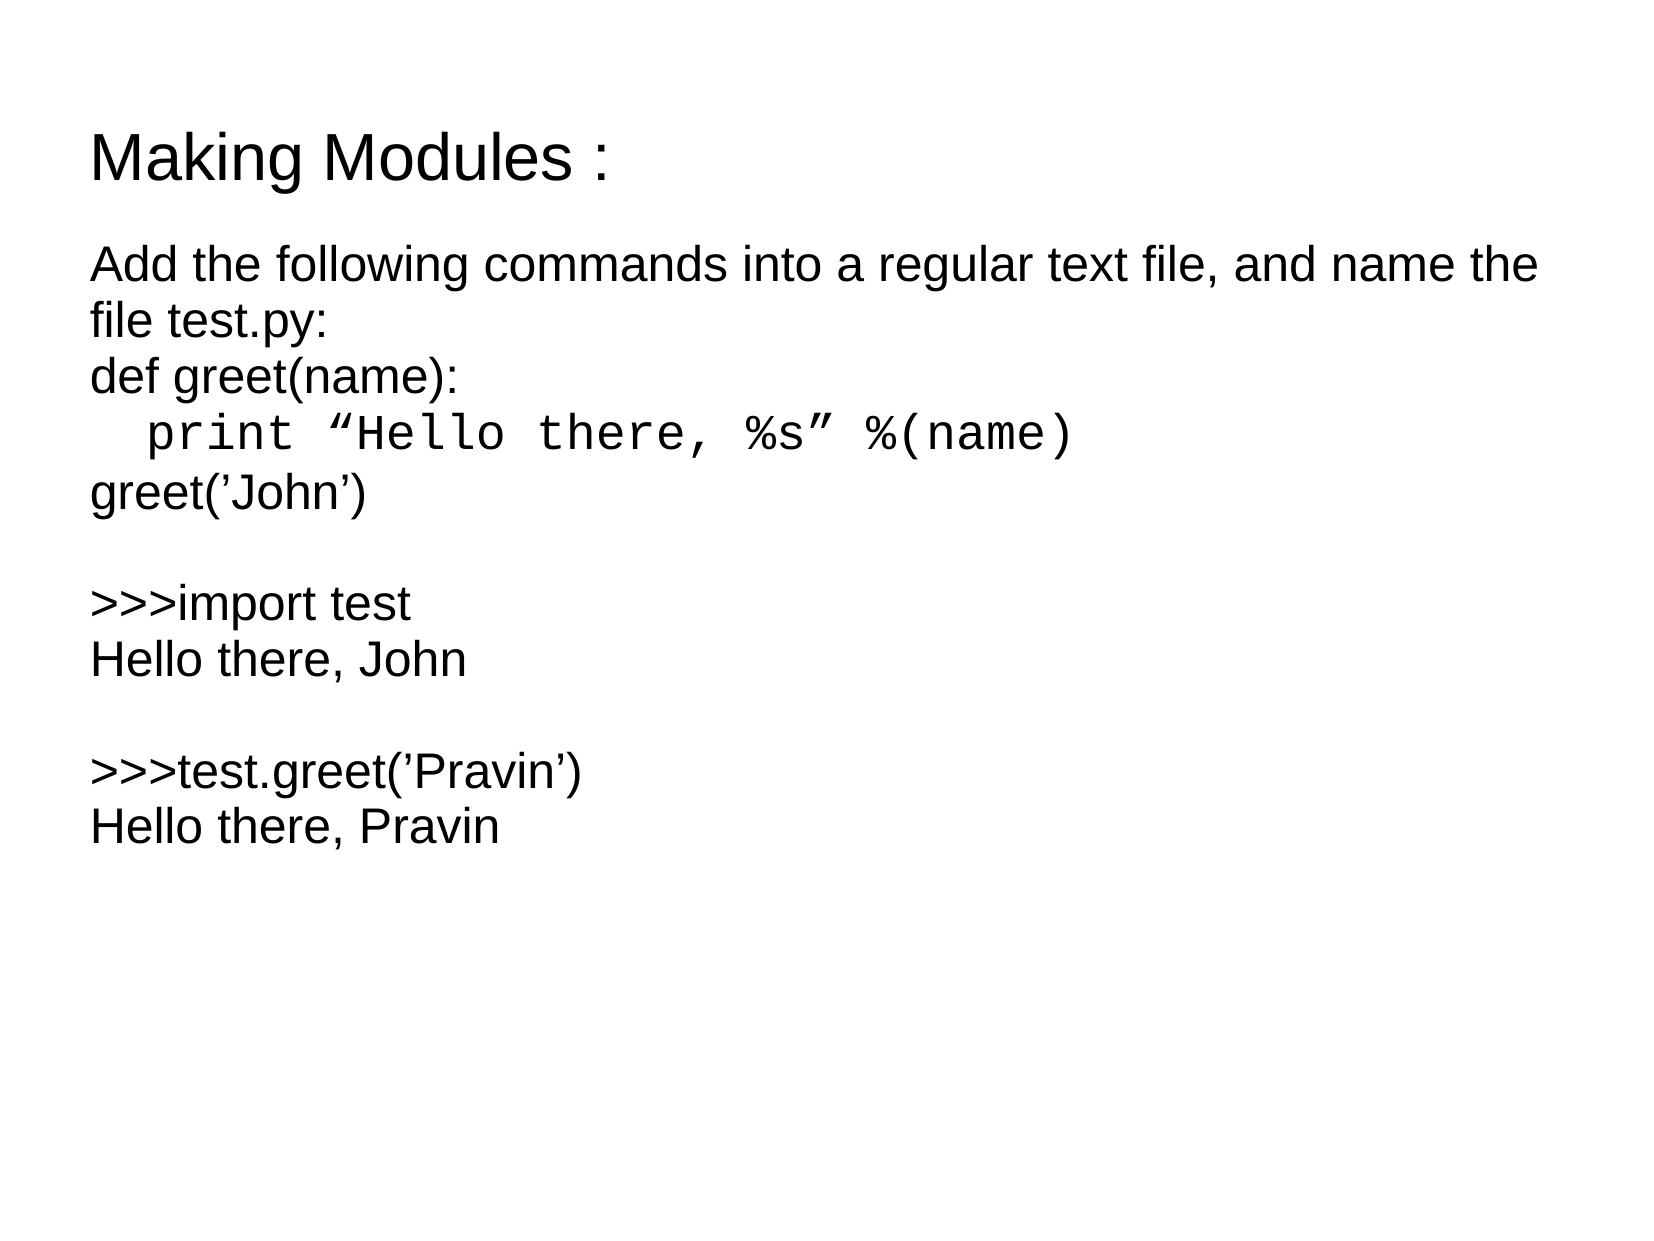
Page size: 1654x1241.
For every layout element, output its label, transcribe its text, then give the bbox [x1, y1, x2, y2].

text_box Making Modules : Add the following commands into a regular text file, and name the file test.py: def greet(name): print “Hello there, %s” %(name) greet(’John’) >>>import test Hello there, John >>>test.greet(’Pravin’) Hello there, Pravin [75, 112, 1576, 974]
